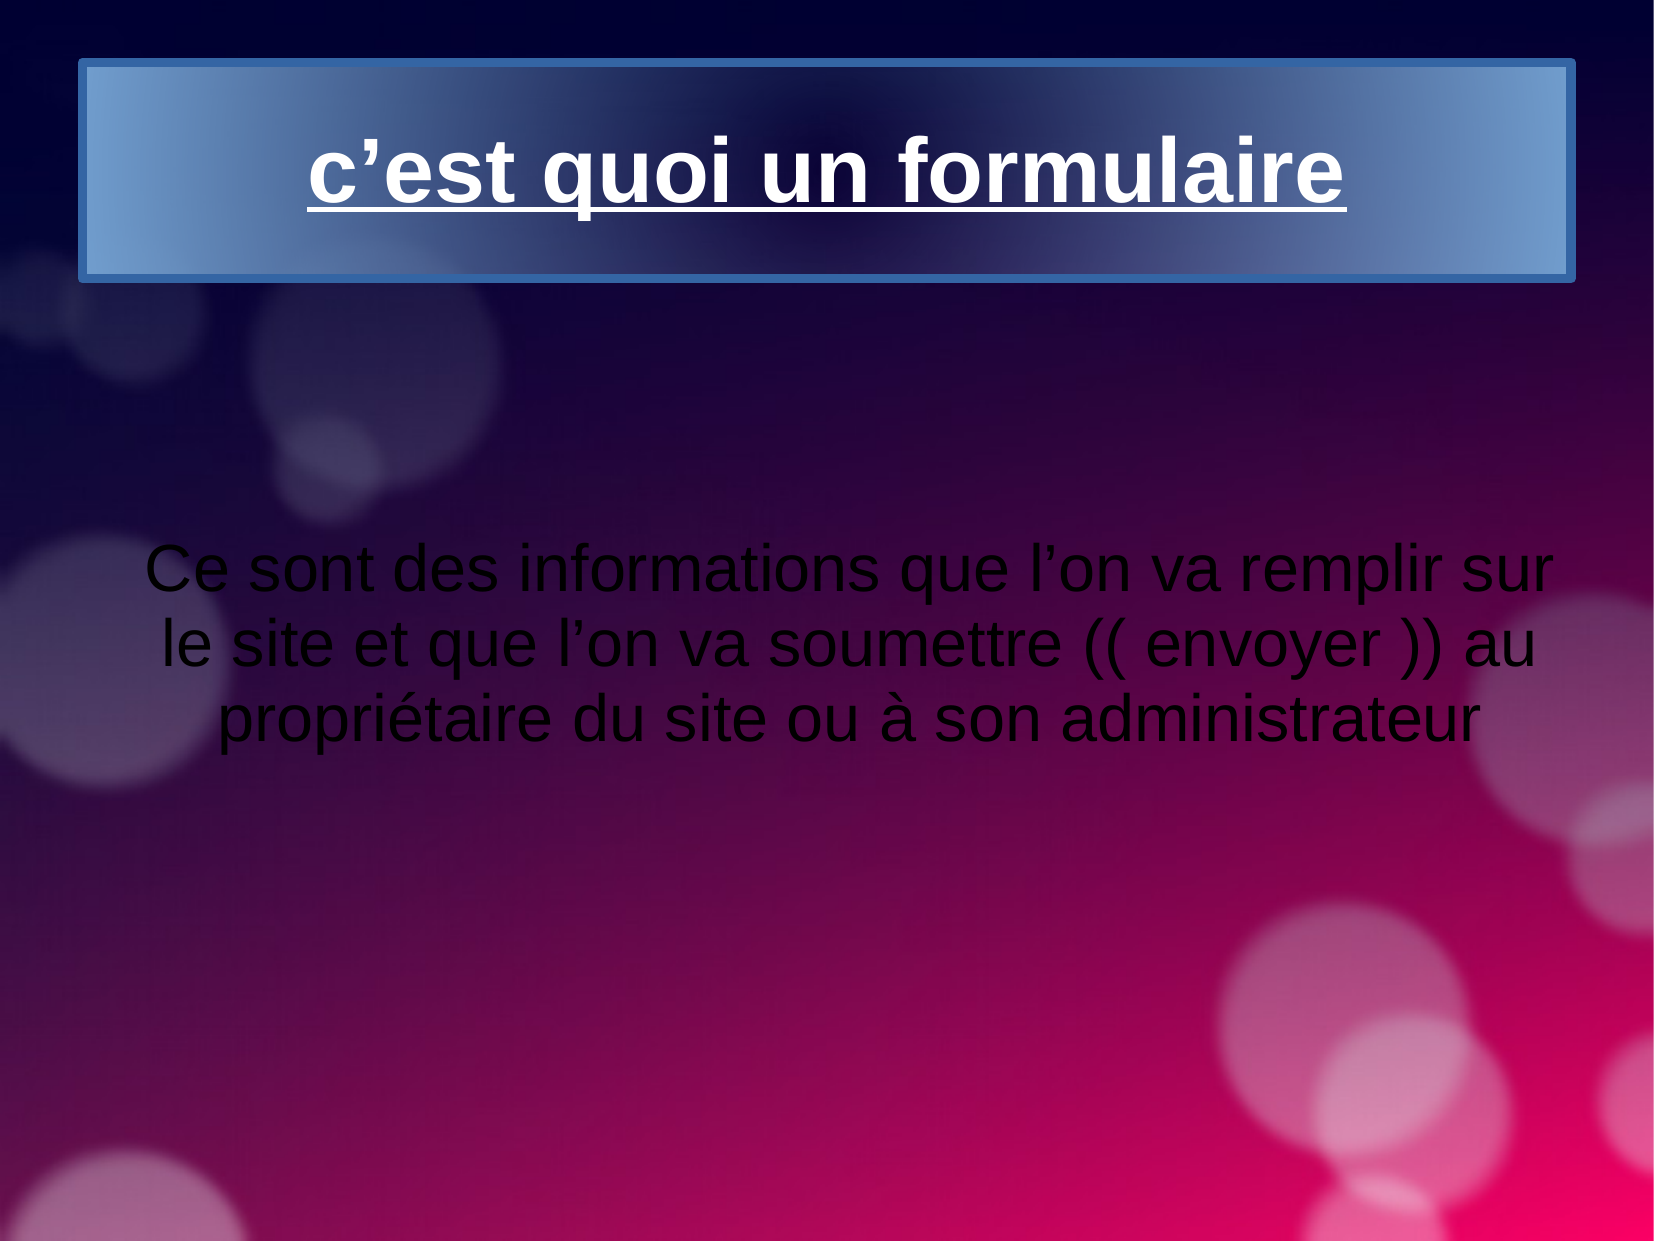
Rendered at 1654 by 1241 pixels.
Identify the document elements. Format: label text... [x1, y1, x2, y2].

picture [0, 0, 1654, 1241]
title c’est quoi un formulaire [82, 62, 1571, 279]
list Ce sont des informations que l’on va remplir sur le site et que l’on va soumettre (( envoyer )) au propriétaire du site ou à son administrateur [70, 531, 1560, 827]
